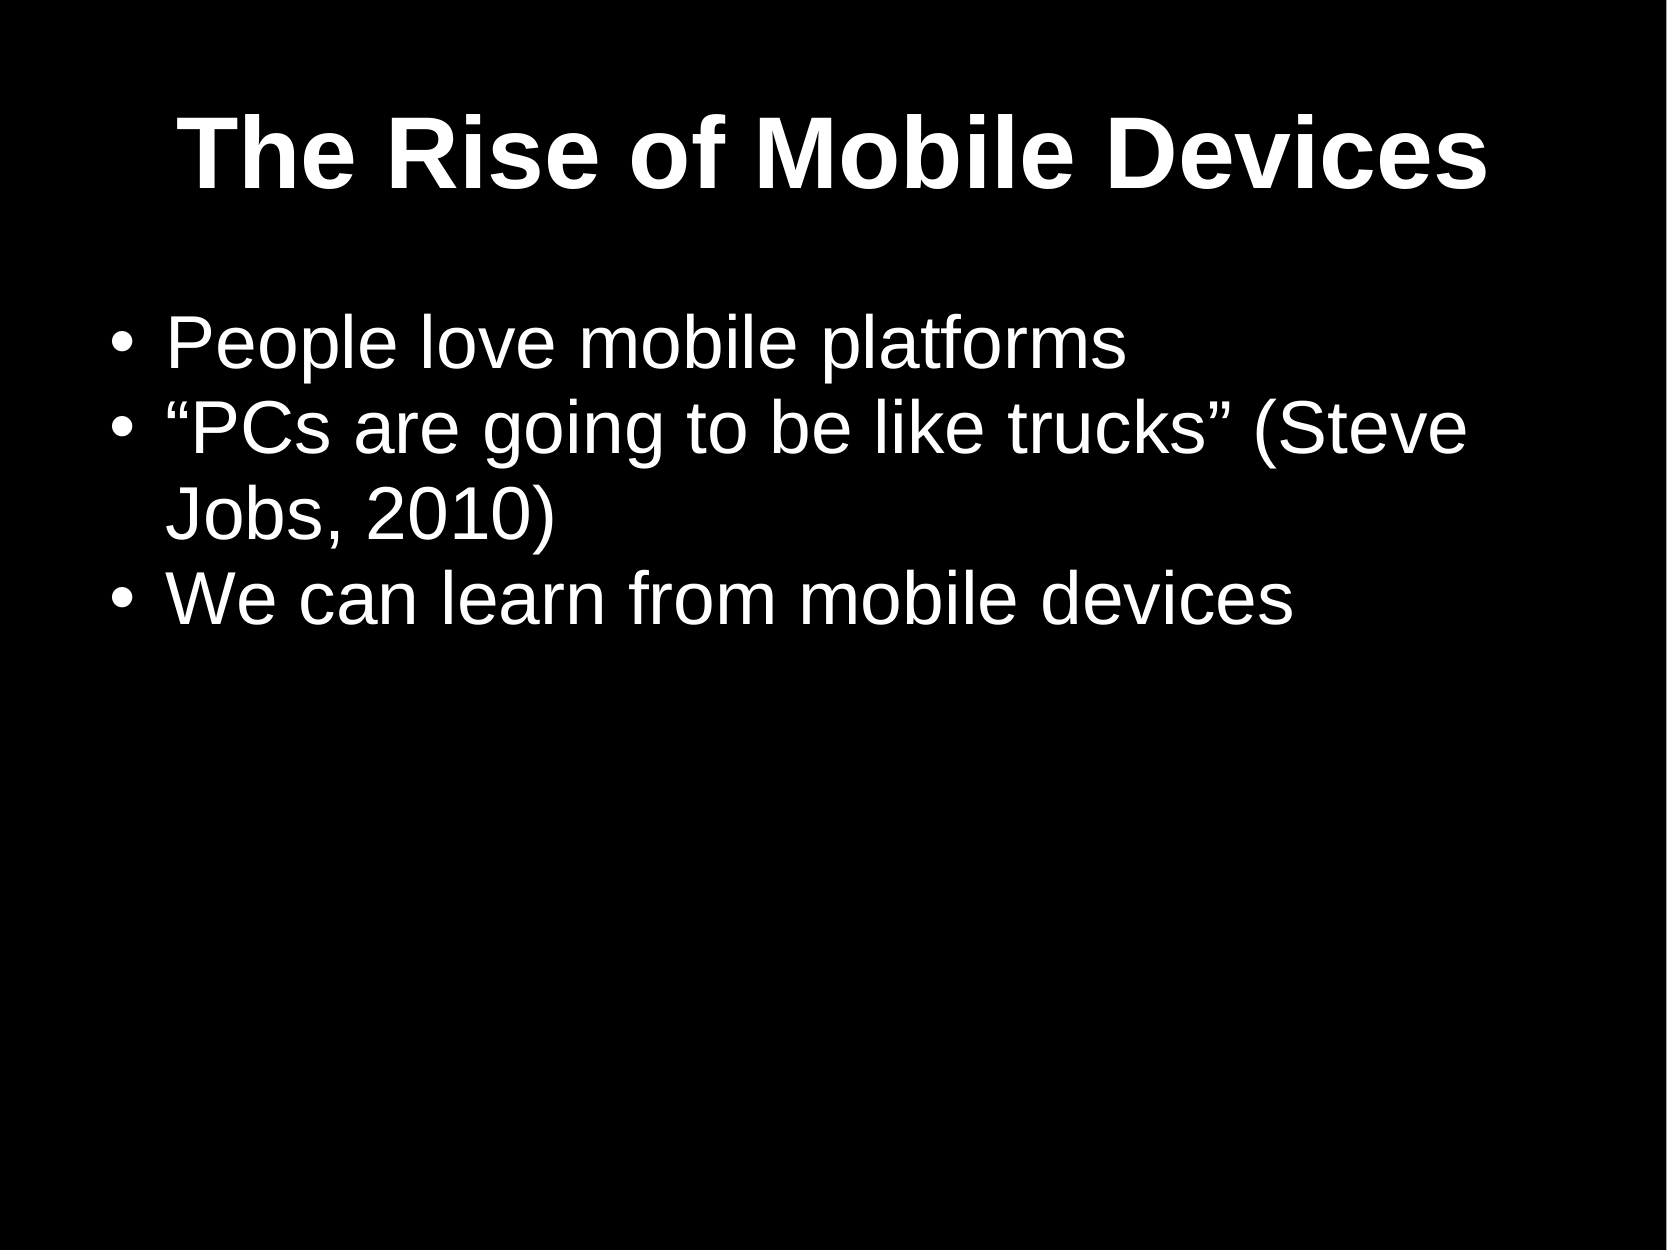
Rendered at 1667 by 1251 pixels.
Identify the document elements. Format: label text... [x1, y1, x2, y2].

text_box The Rise of Mobile Devices [90, 95, 1577, 213]
text_box People love mobile platforms “PCs are going to be like trucks” (Steve Jobs, 2010) We can learn from mobile devices [90, 300, 1577, 728]
